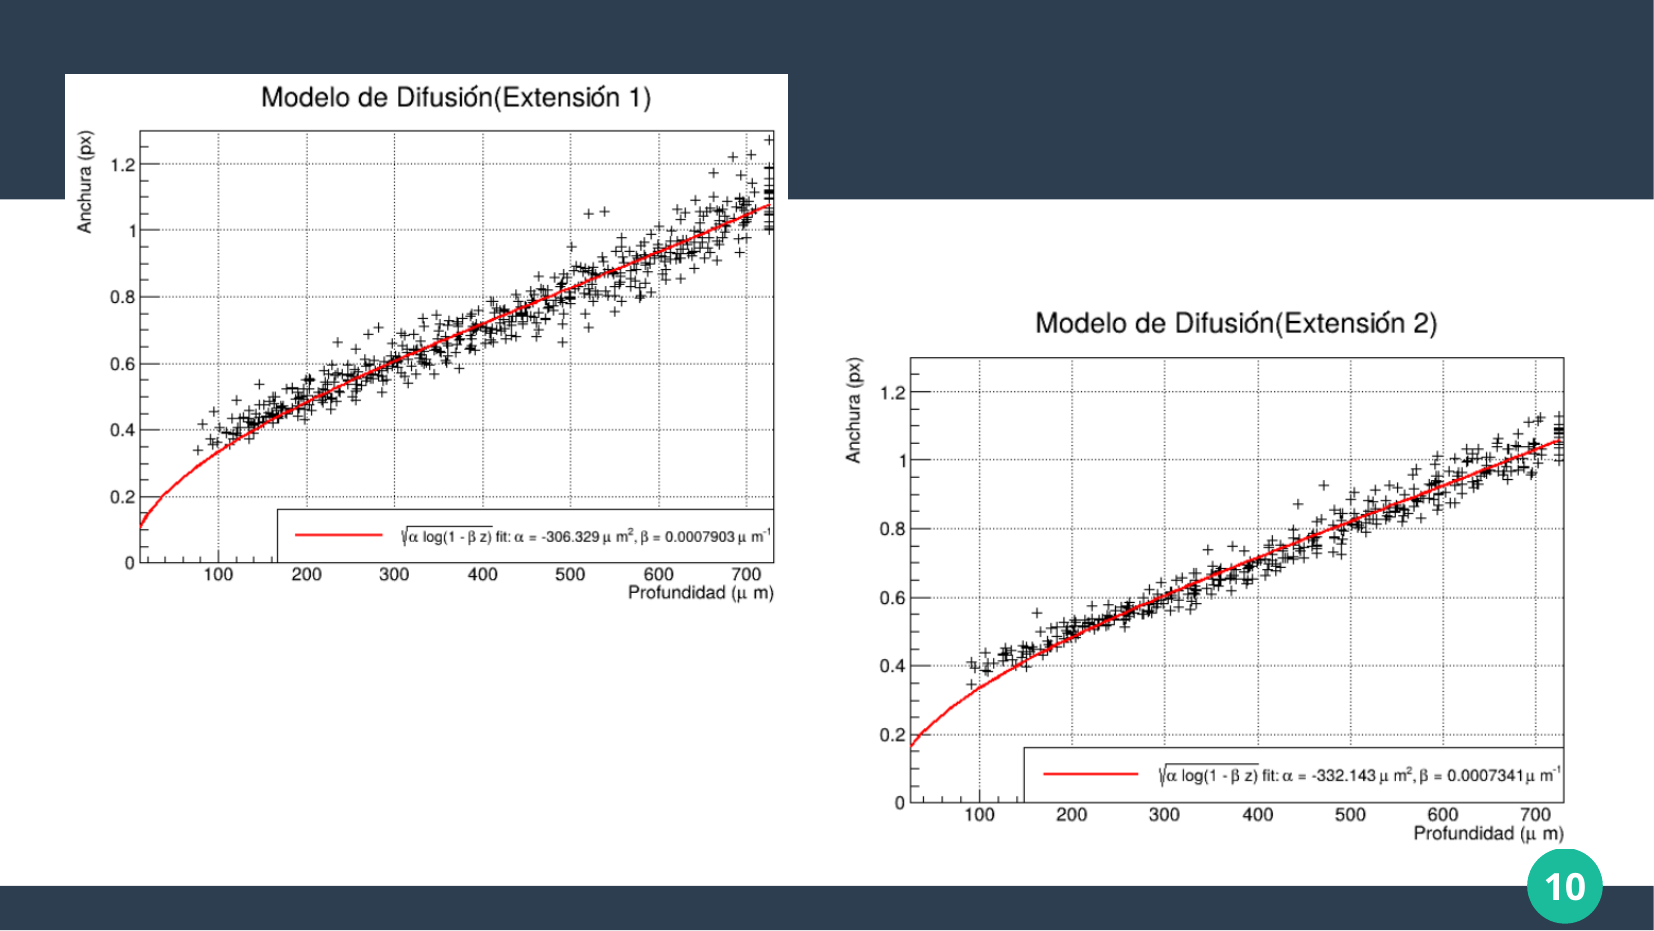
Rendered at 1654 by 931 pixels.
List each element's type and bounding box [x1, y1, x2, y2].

picture [834, 299, 1576, 849]
picture [65, 74, 788, 611]
